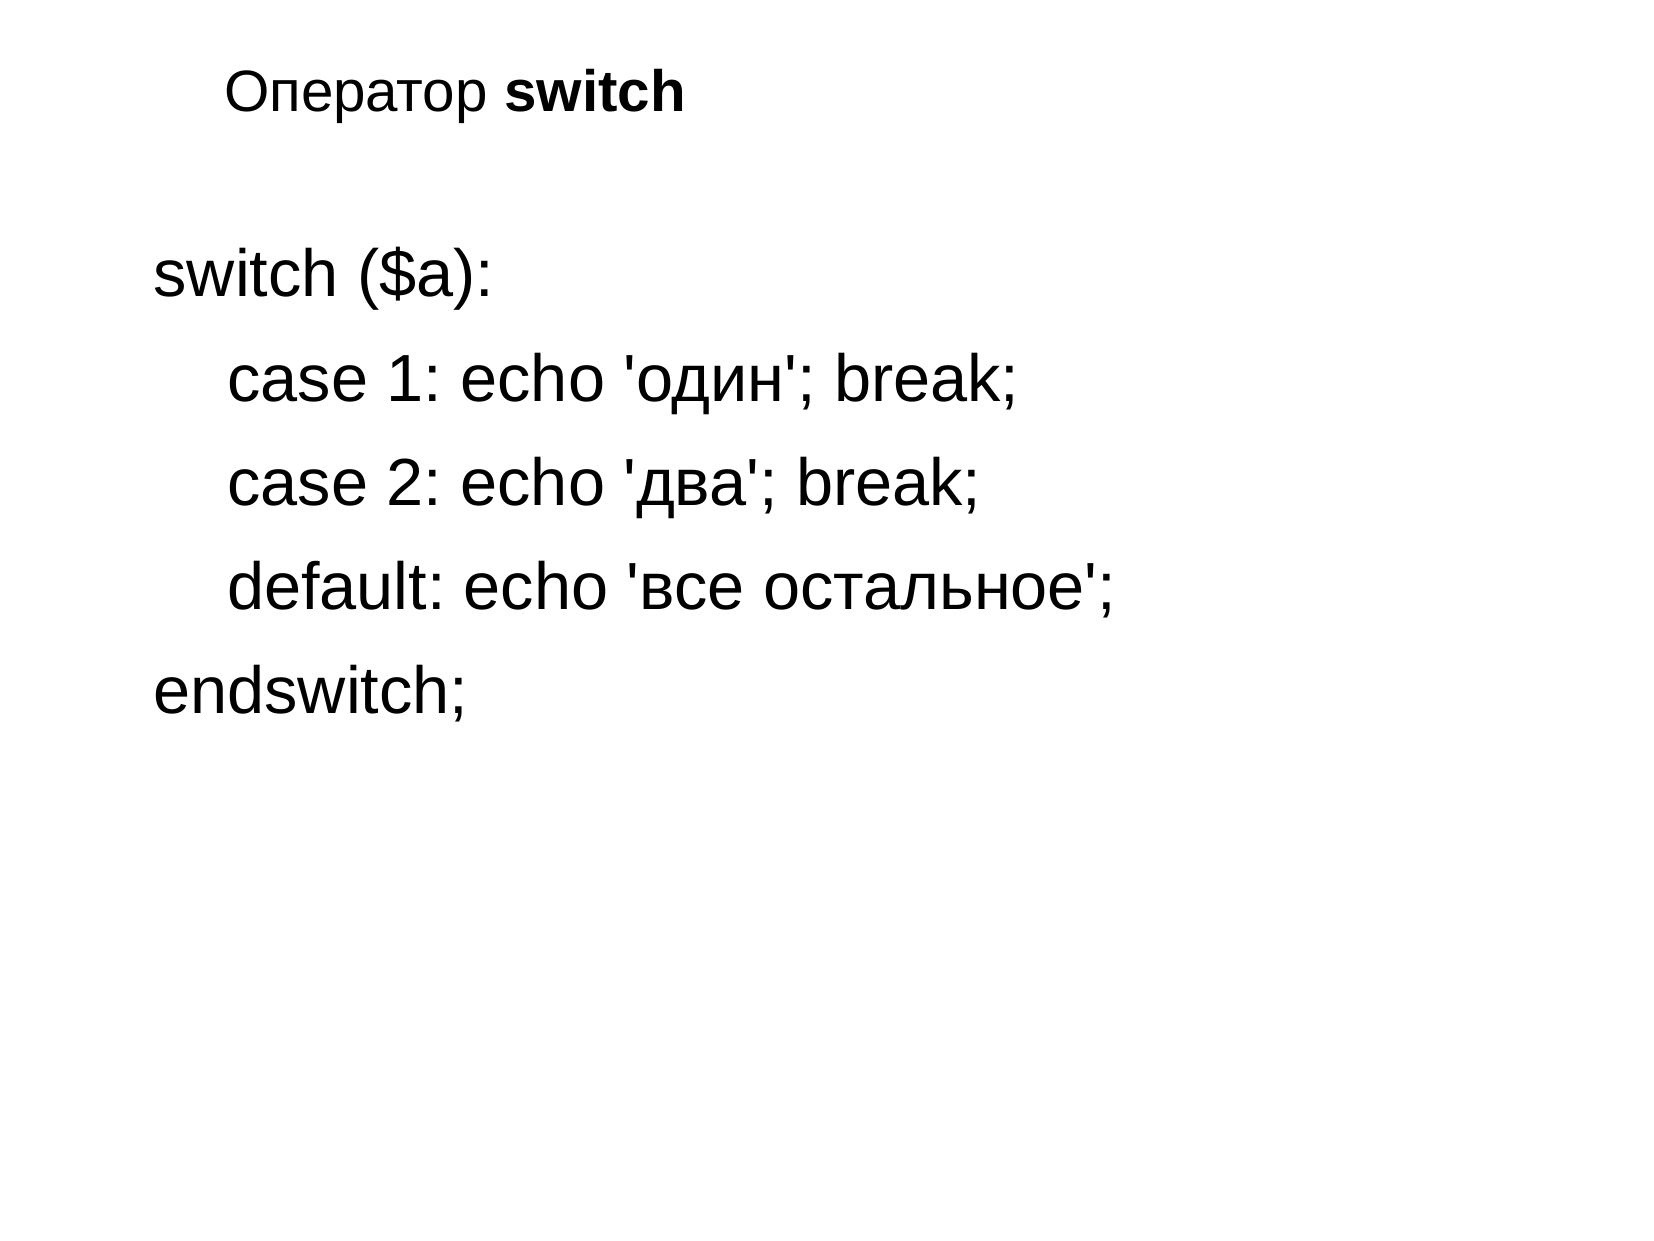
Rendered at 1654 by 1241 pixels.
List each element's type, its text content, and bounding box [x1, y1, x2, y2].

list Оператор switch switch ($a): case 1: echo 'один'; break; case 2: echo 'два'; break; default: echo 'все остальное'; endswitch; [82, 59, 1571, 1109]
